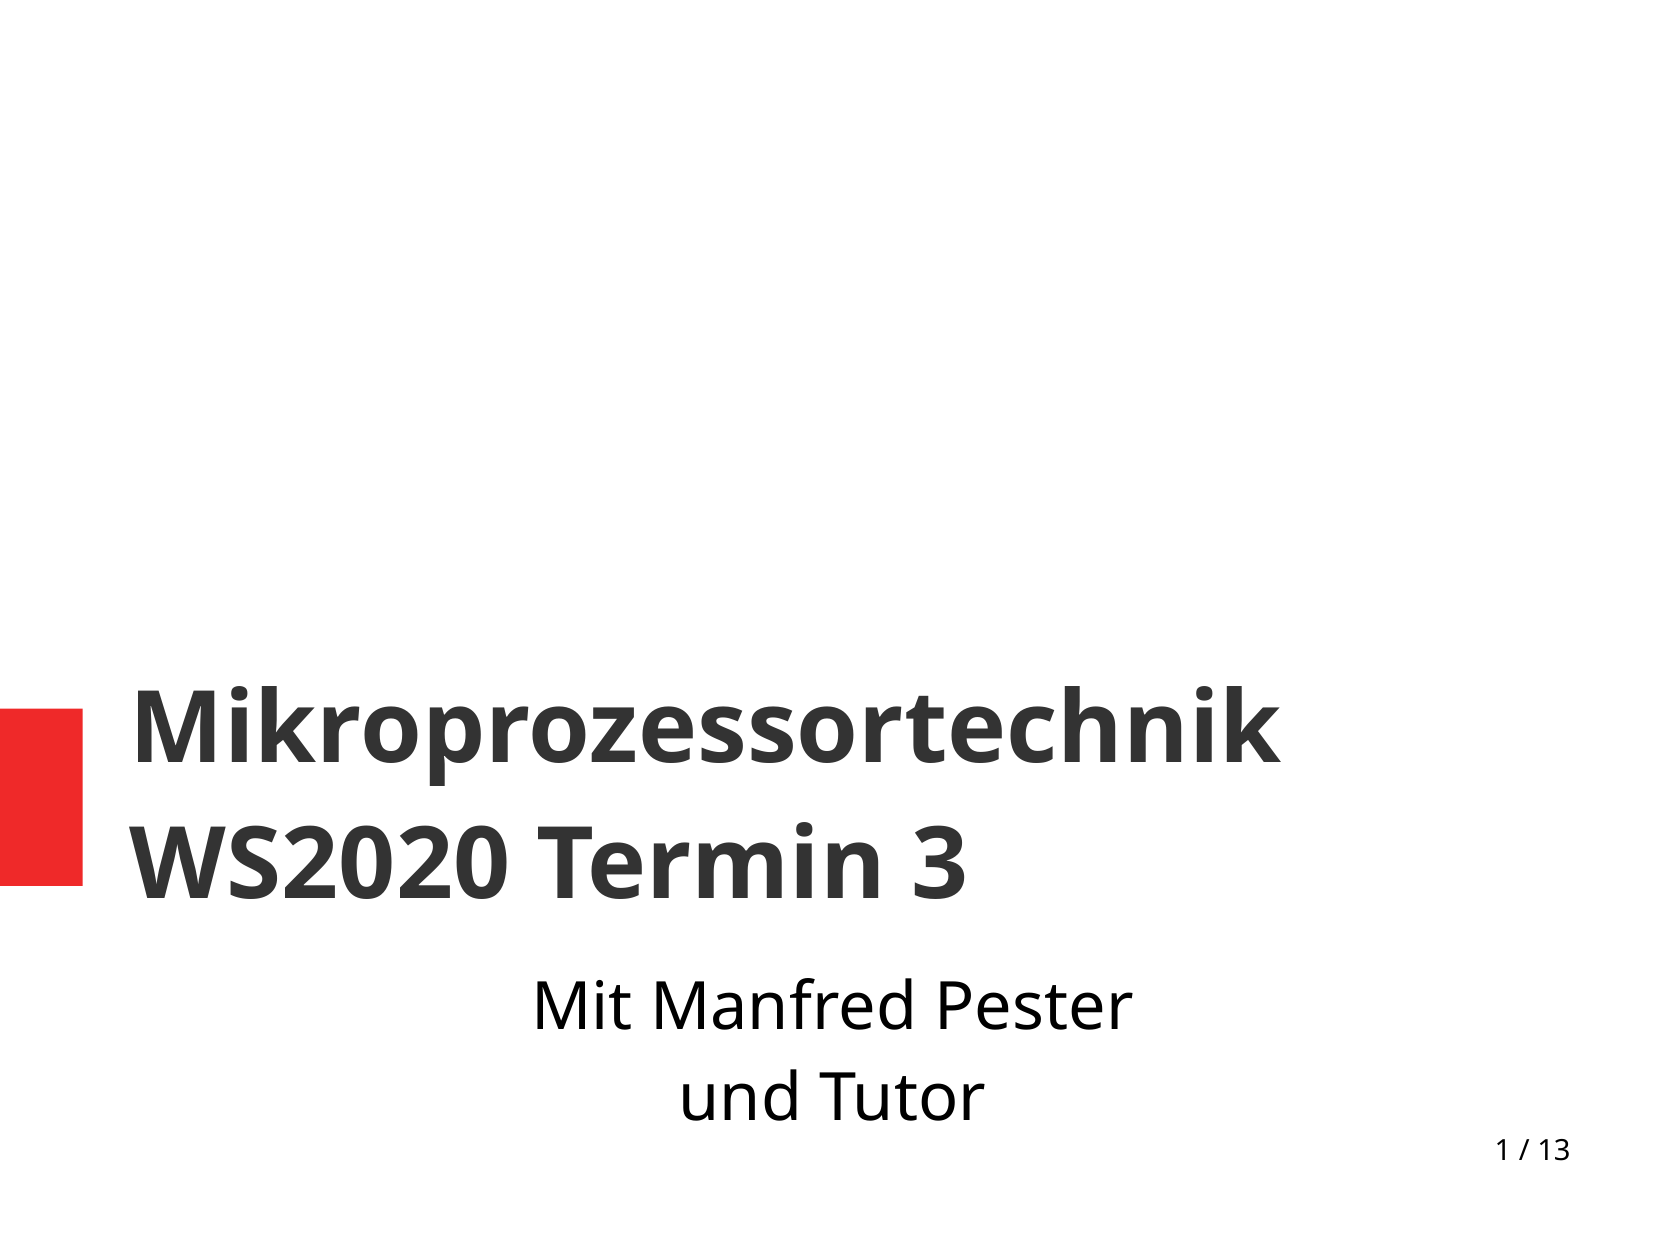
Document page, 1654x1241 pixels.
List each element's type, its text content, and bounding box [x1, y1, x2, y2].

subtitle Mit Manfred Pester und Tutor [129, 968, 1536, 1130]
title Mikroprozessortechnik WS2020 Termin 3 [129, 655, 1536, 928]
